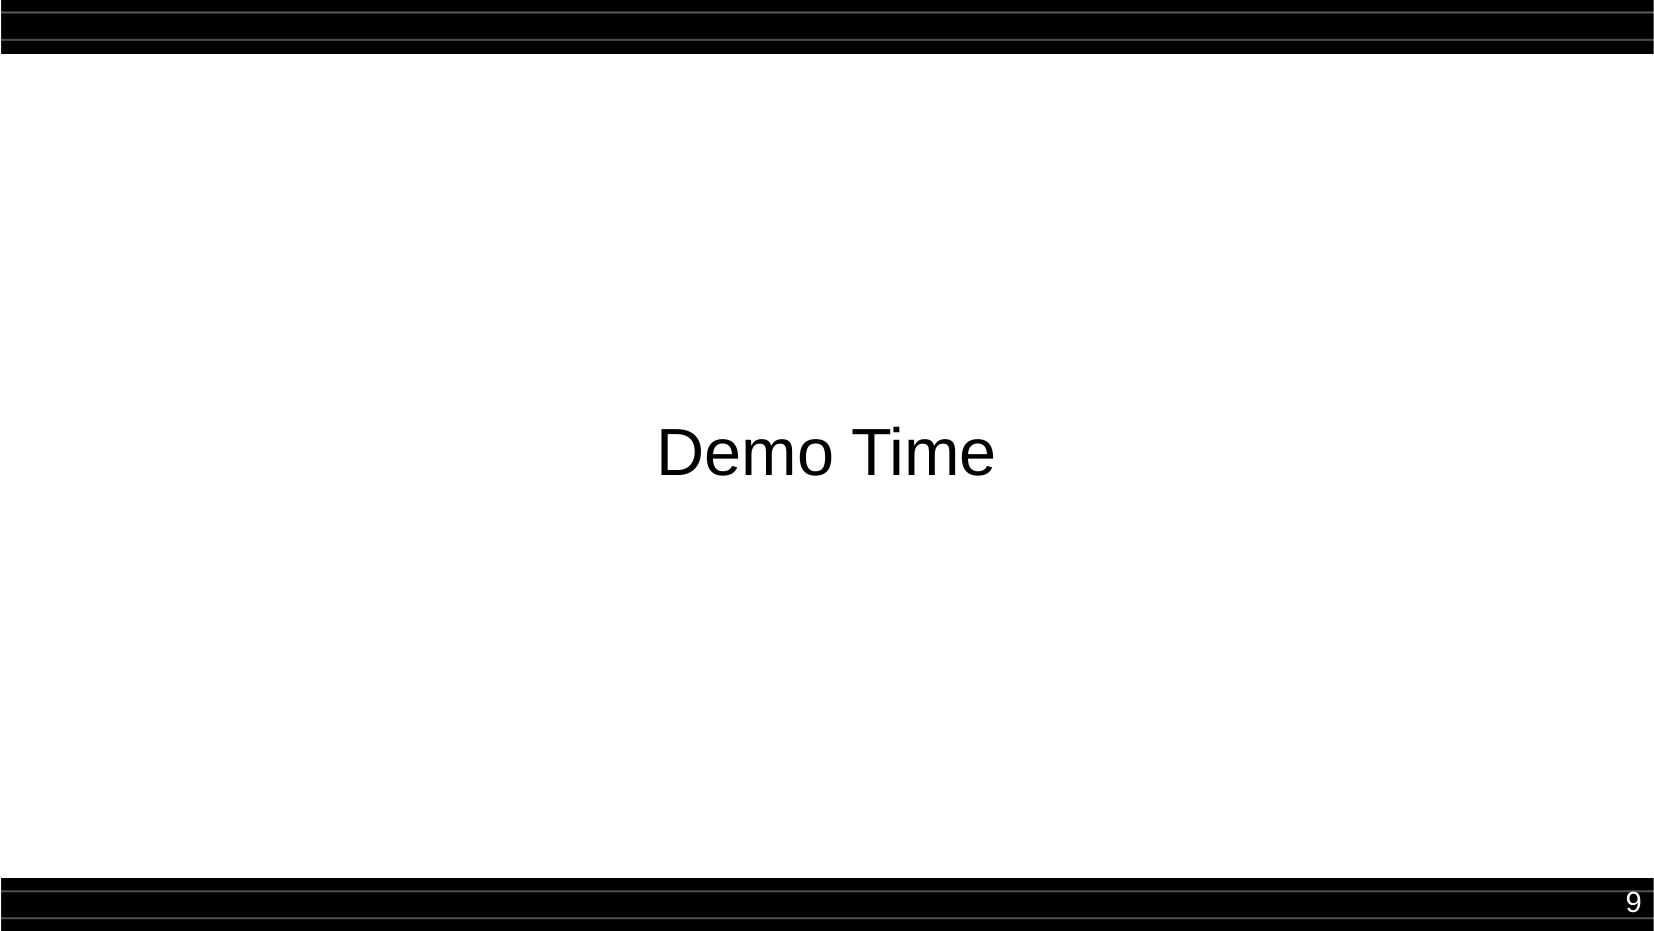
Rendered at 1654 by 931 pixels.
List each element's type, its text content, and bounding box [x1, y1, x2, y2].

picture [1, 0, 1654, 54]
picture [1, 878, 1654, 931]
subtitle Demo Time [82, 92, 1571, 813]
